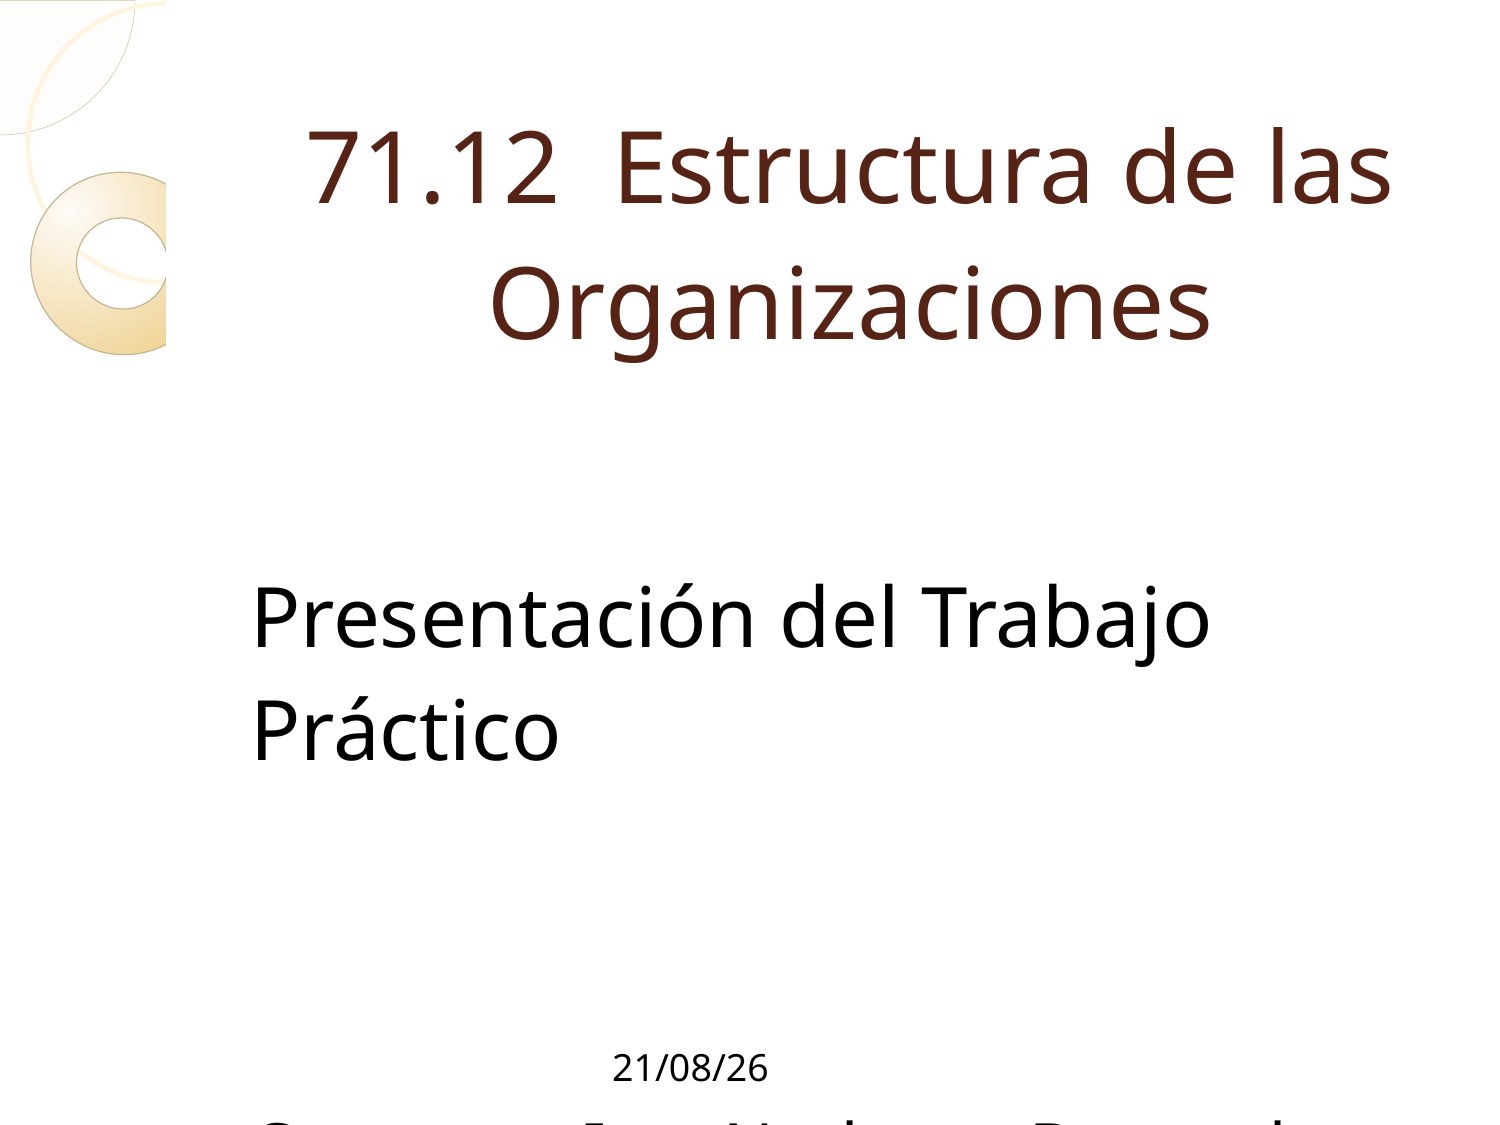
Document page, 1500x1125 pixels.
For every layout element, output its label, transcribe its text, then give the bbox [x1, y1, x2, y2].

title 71.12 Estructura de las Organizaciones [235, 45, 1466, 421]
list Presentación del Trabajo Práctico Corrector: Ing. Norberto Barmack Grupo: B1 [235, 550, 1466, 1025]
